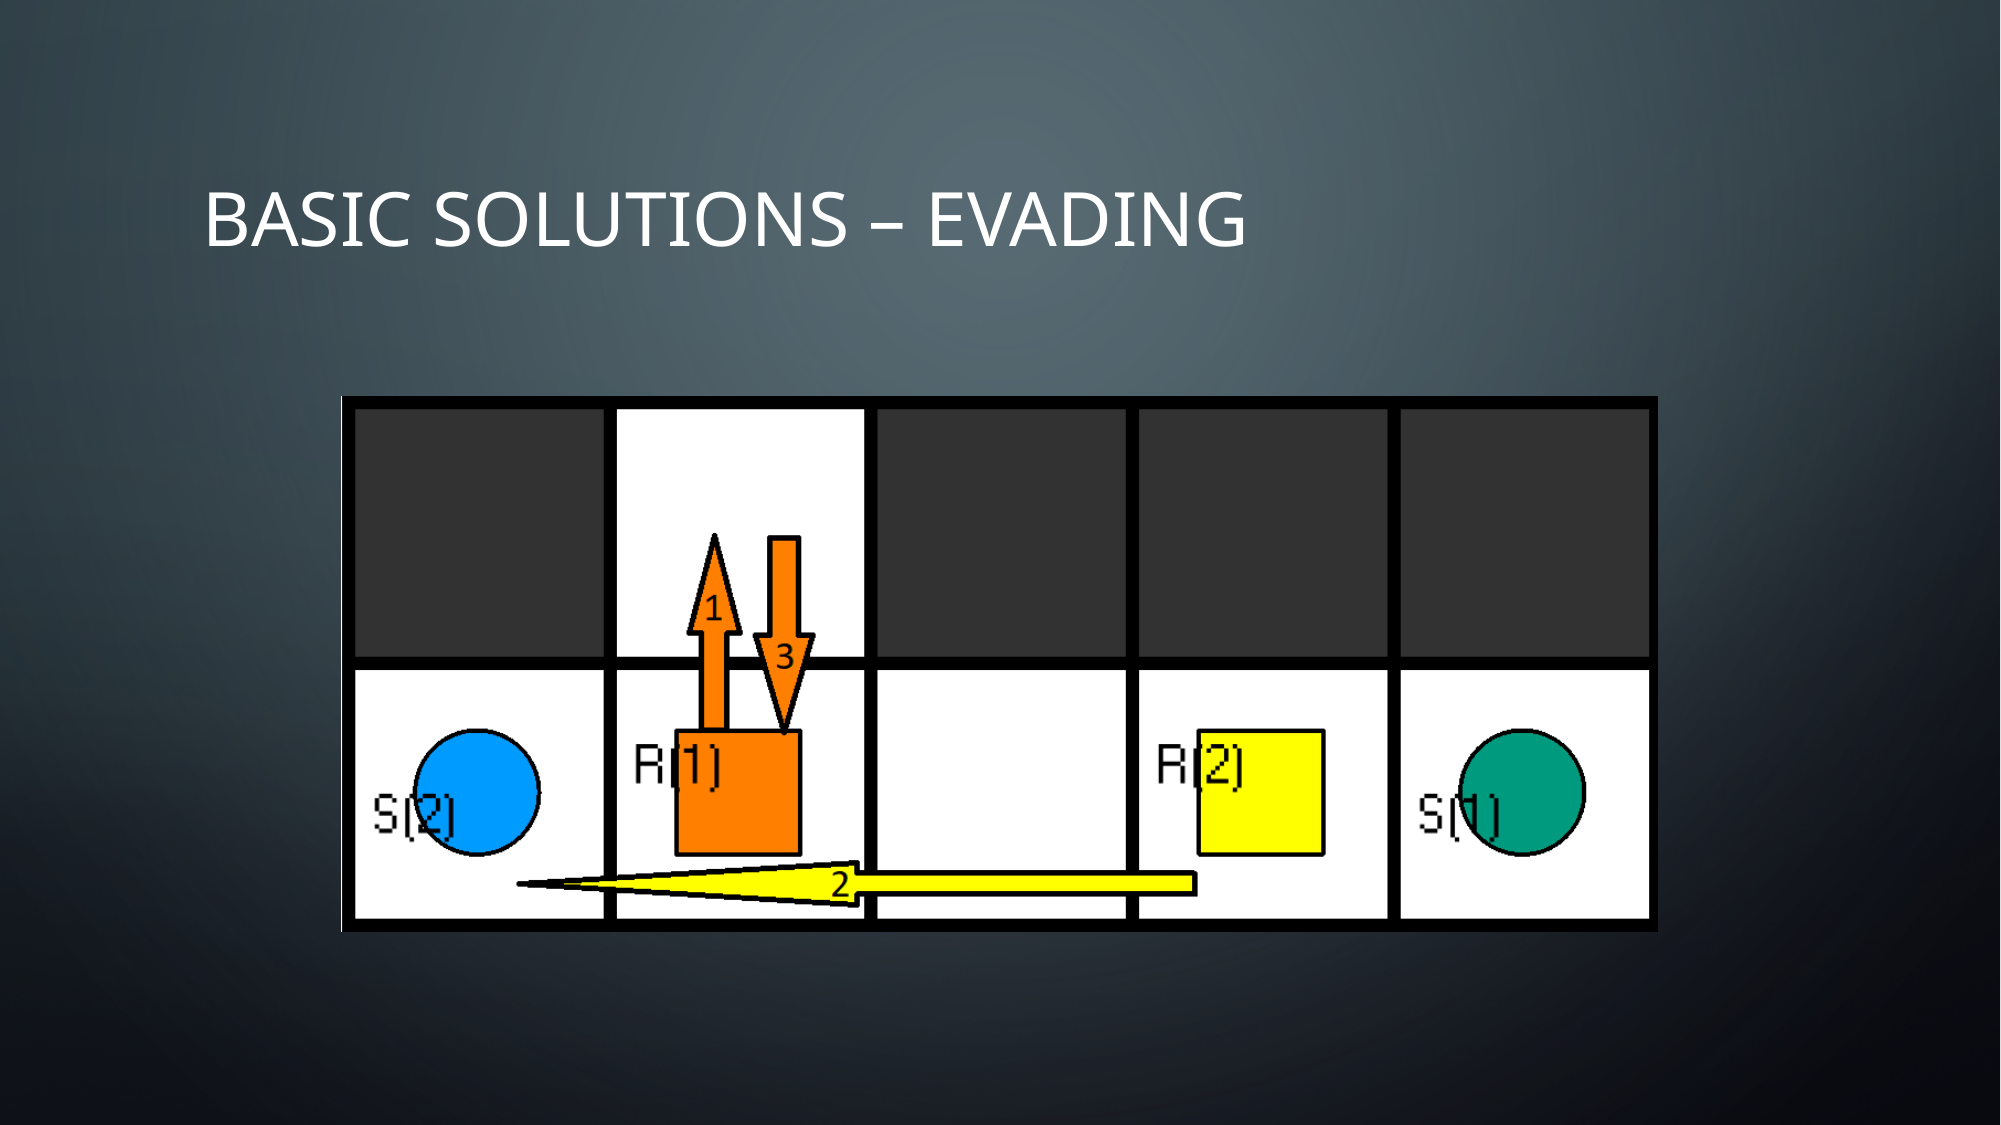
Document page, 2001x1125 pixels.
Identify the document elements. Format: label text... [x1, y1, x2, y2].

picture [0, 0, 2001, 1125]
title Basic Solutions – Evading [187, 101, 1813, 344]
